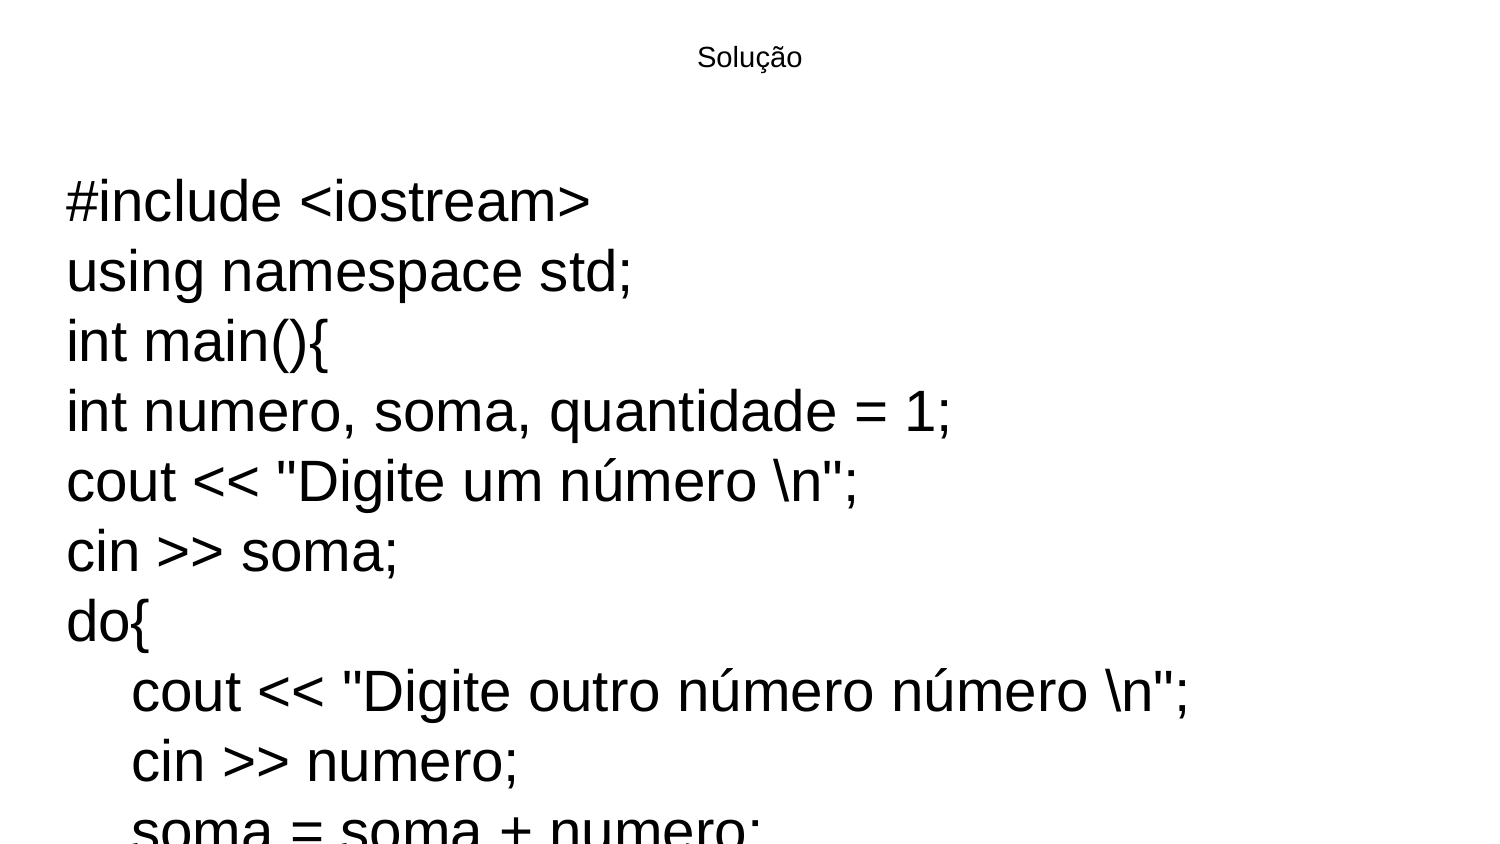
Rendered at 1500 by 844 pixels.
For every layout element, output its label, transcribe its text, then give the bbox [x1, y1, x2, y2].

title Solução [51, 23, 1449, 117]
list #include <iostream> using namespace std; int main(){ int numero, soma, quantidade = 1; cout << "Digite um número \n"; cin >> soma; do{ cout << "Digite outro número número \n"; cin >> numero; soma = soma + numero; quantidade++; } while(quantidade < 5); cout << endl << soma; } [51, 148, 1449, 816]
